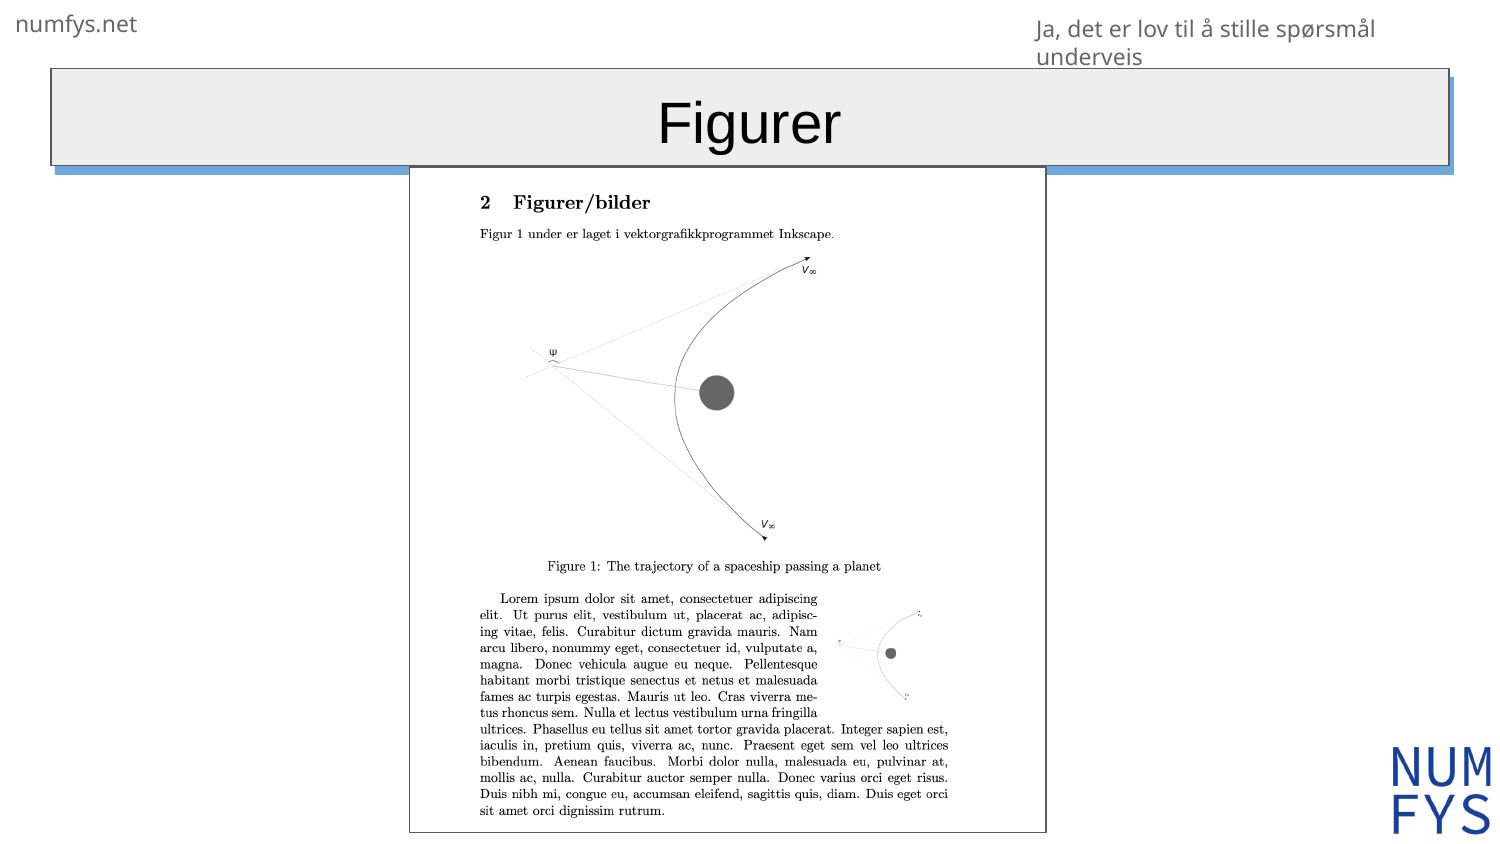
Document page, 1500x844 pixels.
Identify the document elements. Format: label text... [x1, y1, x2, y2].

title Figurer [51, 70, 1449, 165]
picture [1383, 737, 1500, 844]
text_box [409, 166, 1046, 833]
picture [455, 179, 1022, 824]
